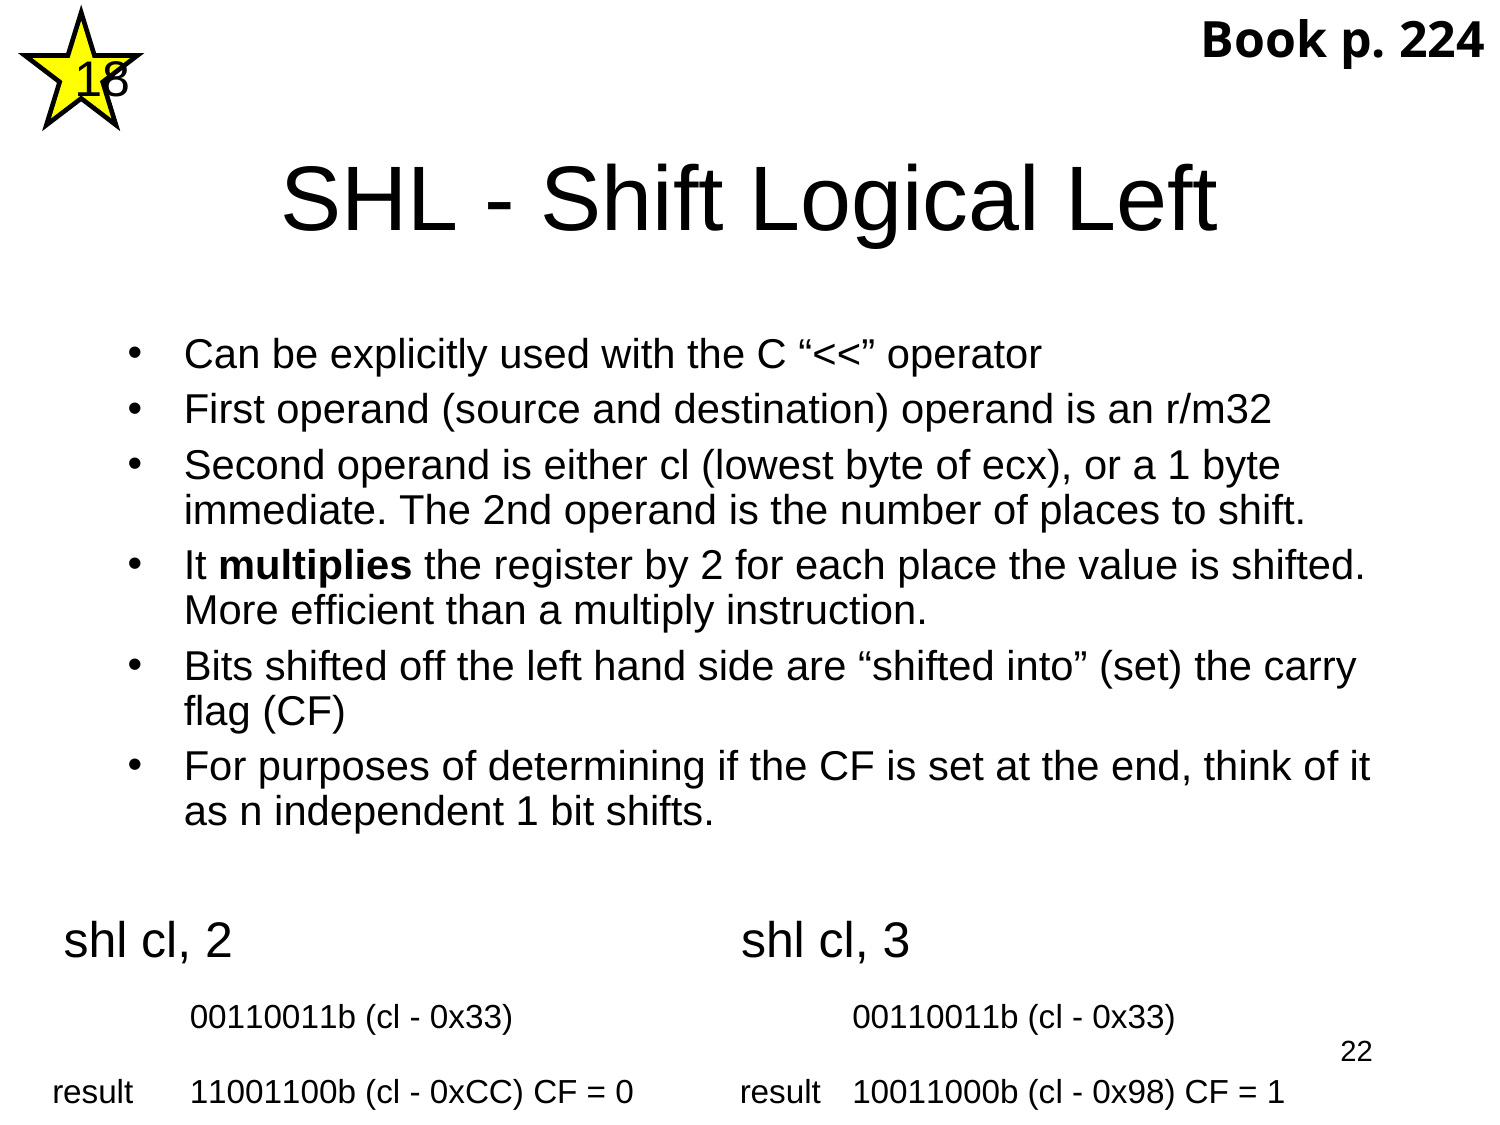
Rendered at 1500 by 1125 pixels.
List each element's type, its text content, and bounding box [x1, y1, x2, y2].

table_header 00110011b (cl - 0x33) [175, 988, 650, 1063]
text_box shl cl, 2 [48, 899, 248, 976]
text_box Book p. 224 [1185, 0, 1500, 76]
table_header [725, 988, 838, 1063]
text_box 18 [24, 12, 138, 125]
text_box shl cl, 3 [726, 899, 926, 976]
text_box 18 [109, 64, 122, 75]
table_cell 11001100b (cl - 0xCC) CF = 0 [175, 1063, 650, 1118]
table_header 00110011b (cl - 0x33) [838, 988, 1325, 1063]
table_cell result [725, 1063, 838, 1118]
text_box <number> [1325, 1025, 1388, 1101]
table_cell 10011000b (cl - 0x98) CF = 1 [838, 1063, 1325, 1118]
title SHL - Shift Logical Left [112, 99, 1388, 288]
table_header [38, 988, 175, 1063]
table_cell result [38, 1063, 175, 1118]
list Can be explicitly used with the C “<<” operator First operand (source and destination) operand is an r/m32 Second operand is either cl (lowest byte of ecx), or a 1 byte immediate. The 2nd operand is the number of places to shift. It multiplies the register by 2 for each place the value is shifted. More efficient than a multiply instruction. Bits shifted off the left hand side are “shifted into” (set) the carry flag (CF) For purposes of determining if the CF is set at the end, think of it as n independent 1 bit shifts. [112, 324, 1413, 842]
